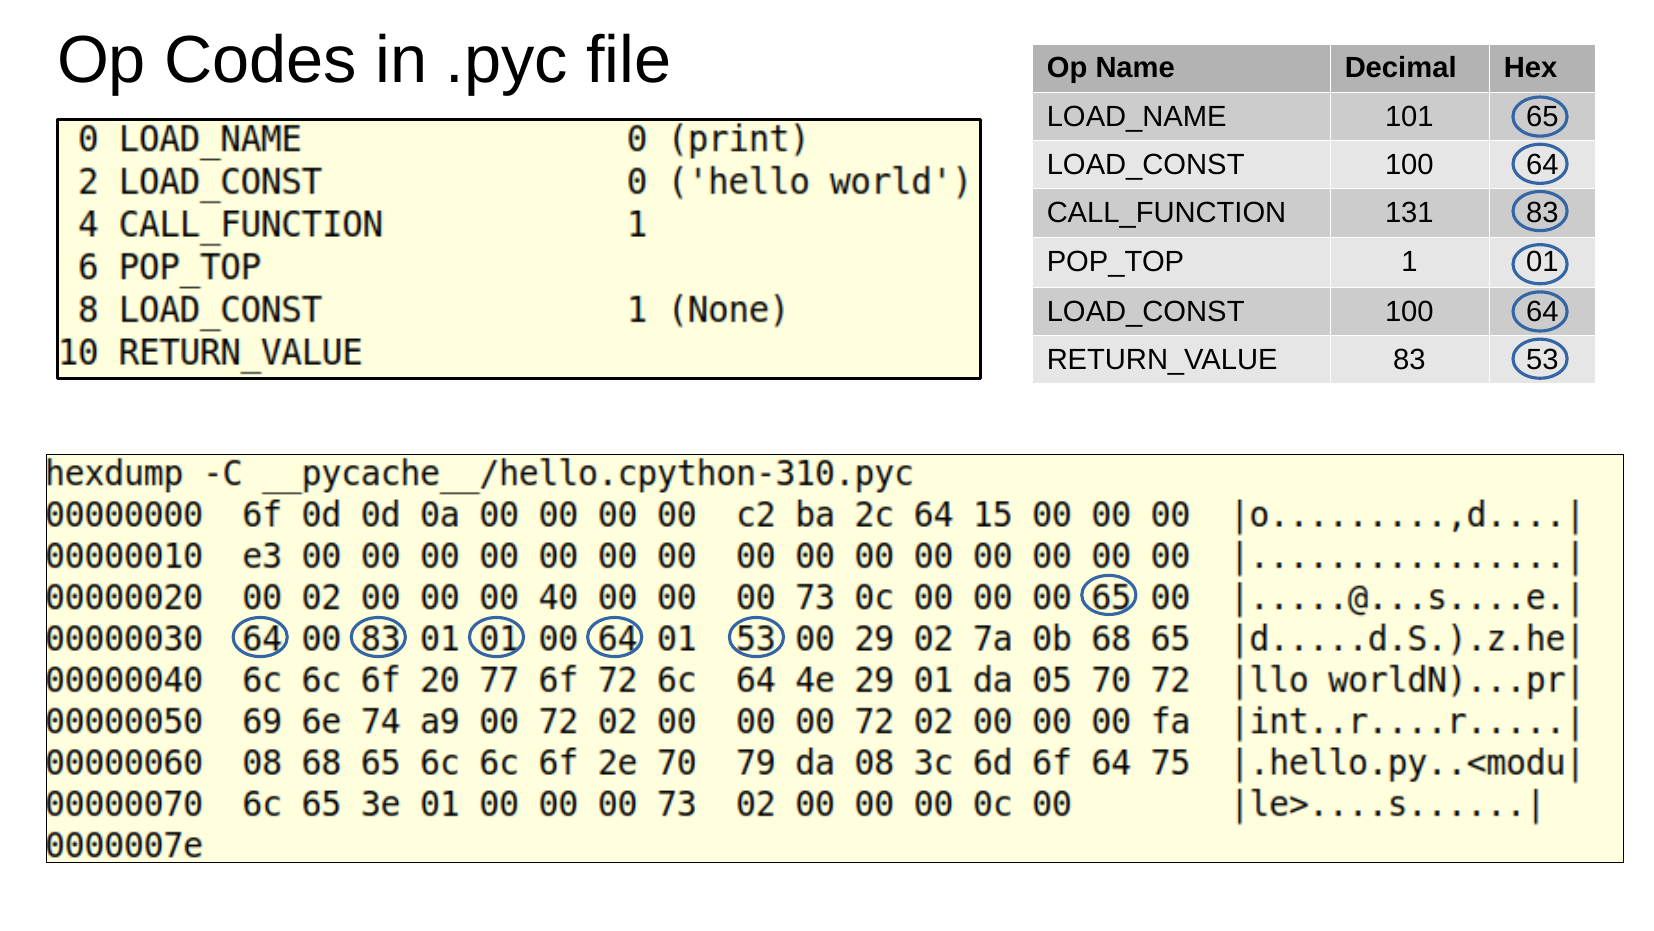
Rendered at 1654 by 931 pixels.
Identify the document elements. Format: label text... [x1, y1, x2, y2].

table_cell 101 [1331, 93, 1489, 140]
text_box [729, 617, 784, 657]
picture [47, 455, 1623, 863]
table_cell 01 [1490, 238, 1595, 287]
table_header Op Name [1033, 45, 1330, 92]
table_header Decimal [1331, 45, 1489, 92]
table_cell LOAD_NAME [1033, 93, 1330, 140]
table_cell LOAD_CONST [1033, 141, 1330, 188]
table_cell 64 [1490, 141, 1595, 188]
text_box [1512, 244, 1568, 284]
text_box [351, 617, 406, 657]
text_box [233, 617, 288, 657]
table_cell 83 [1490, 189, 1595, 237]
text_box [1512, 97, 1568, 137]
text_box [1512, 291, 1568, 332]
table_cell 83 [1331, 336, 1489, 383]
text_box [1081, 575, 1136, 615]
table_header Hex [1490, 45, 1595, 92]
table_cell 131 [1331, 189, 1489, 237]
table_cell CALL_FUNCTION [1033, 189, 1330, 237]
table_cell LOAD_CONST [1033, 288, 1330, 335]
picture [58, 120, 980, 378]
table_cell 100 [1331, 141, 1489, 188]
text_box [1512, 191, 1568, 231]
table_cell 100 [1331, 288, 1489, 335]
table_cell RETURN_VALUE [1033, 336, 1330, 383]
table_cell 65 [1490, 93, 1595, 140]
table_cell 53 [1490, 336, 1595, 383]
table_cell 64 [1490, 288, 1595, 335]
table_cell POP_TOP [1033, 238, 1330, 287]
text_box [1512, 144, 1568, 184]
table_cell 1 [1331, 238, 1489, 287]
title Op Codes in .pyc file [57, 22, 1546, 98]
text_box [1512, 339, 1568, 379]
text_box [469, 617, 524, 657]
text_box [587, 617, 642, 657]
